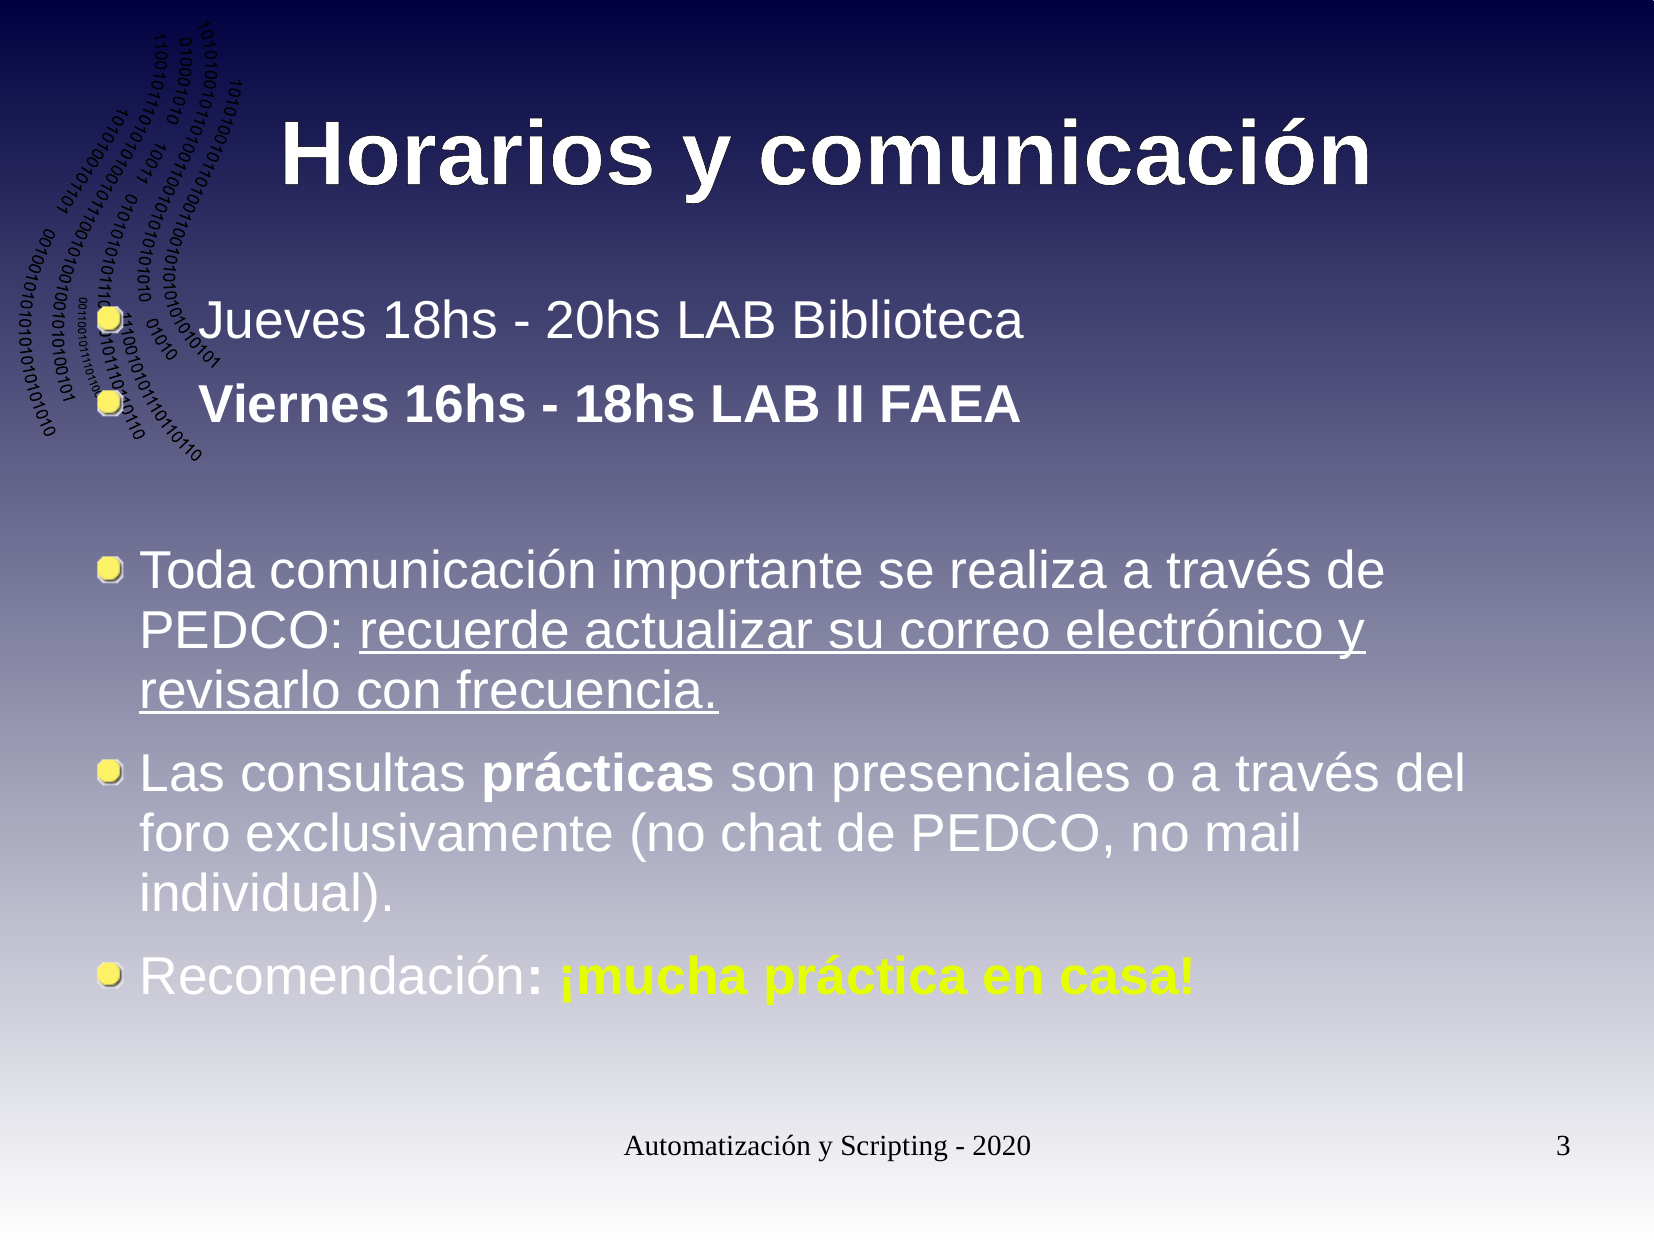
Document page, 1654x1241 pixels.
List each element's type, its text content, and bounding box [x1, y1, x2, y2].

list Jueves 18hs - 20hs LAB Biblioteca Viernes 16hs - 18hs LAB II FAEA Toda comunicación importante se realiza a través de PEDCO: recuerde actualizar su correo electrónico y revisarlo con frecuencia. Las consultas prácticas son presenciales o a través del foro exclusivamente (no chat de PEDCO, no mail individual). Recomendación: ¡mucha práctica en casa! [82, 290, 1571, 1010]
picture [18, 20, 243, 461]
title Horarios y comunicación [82, 49, 1571, 257]
